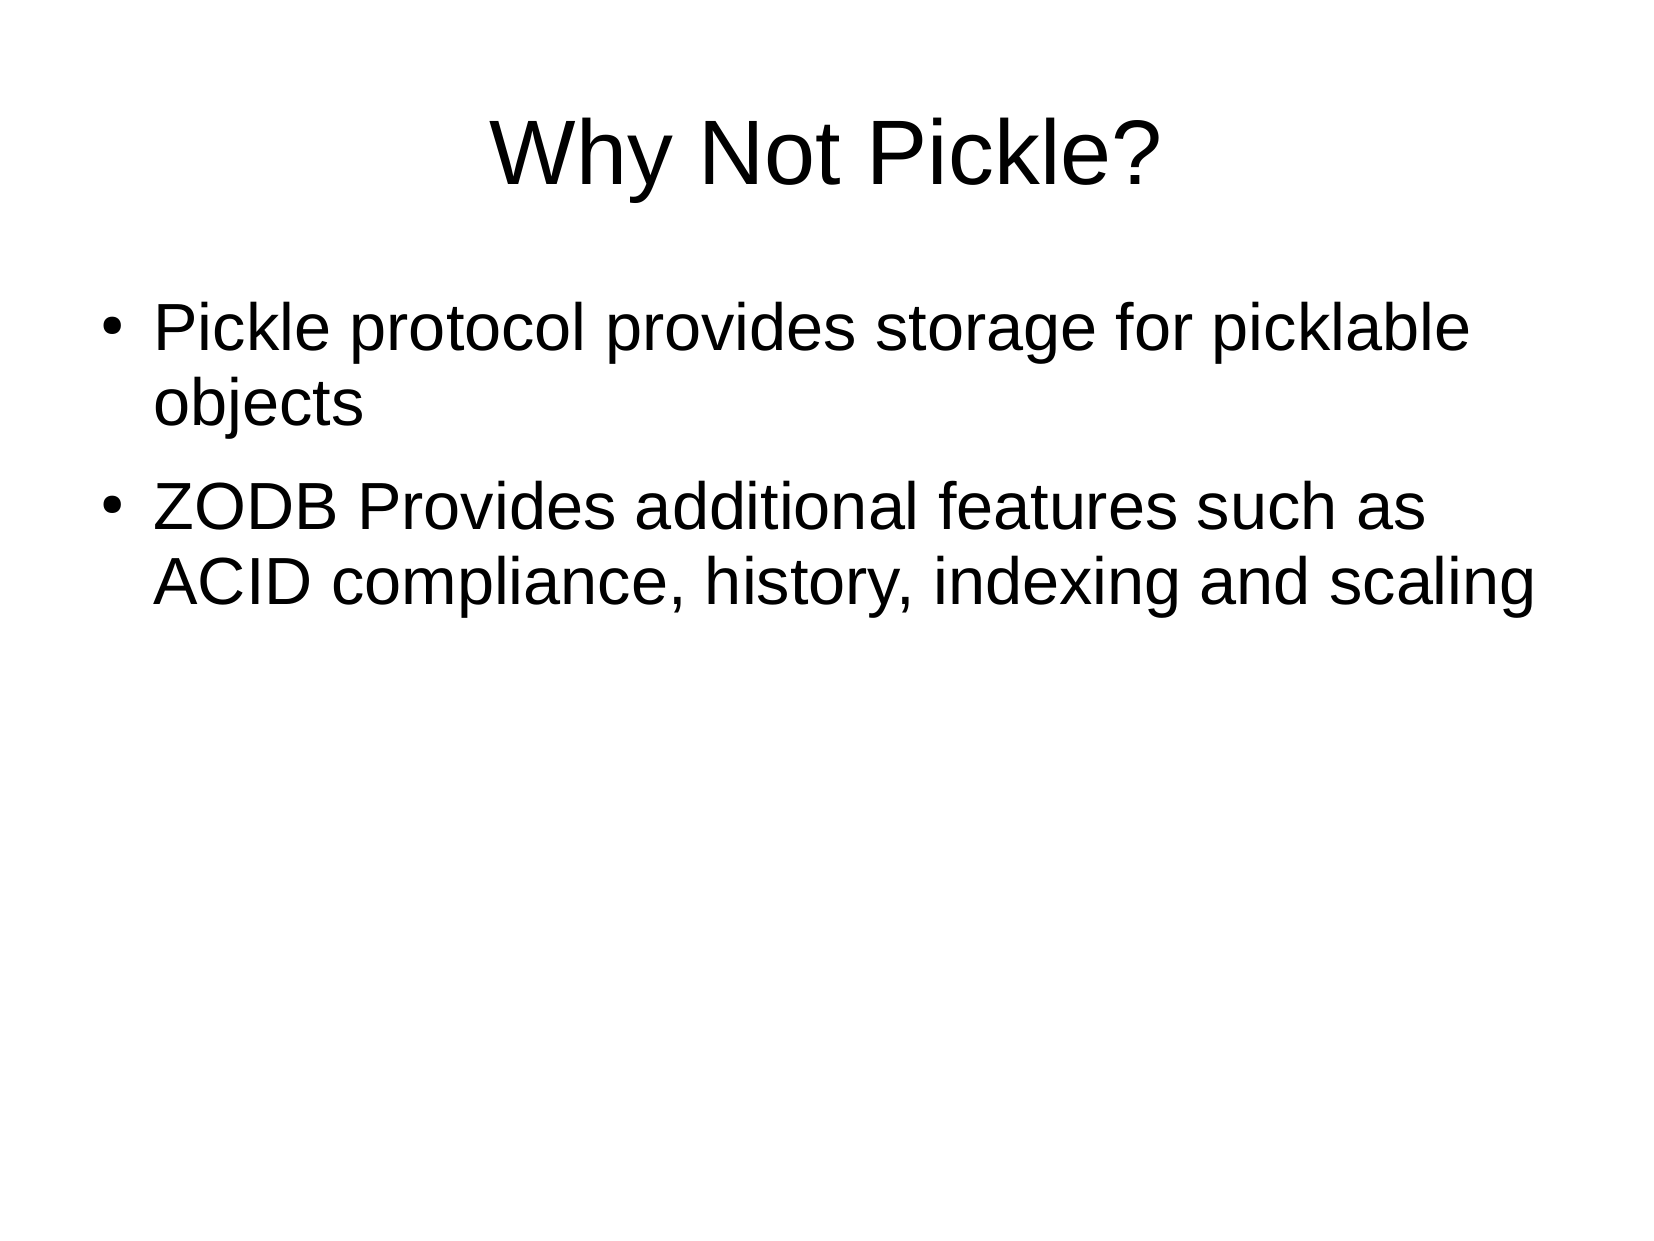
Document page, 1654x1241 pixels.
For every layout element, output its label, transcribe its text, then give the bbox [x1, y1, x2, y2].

title Why Not Pickle? [82, 49, 1571, 257]
list Pickle protocol provides storage for picklable objects ZODB Provides additional features such as ACID compliance, history, indexing and scaling [82, 290, 1571, 1010]
